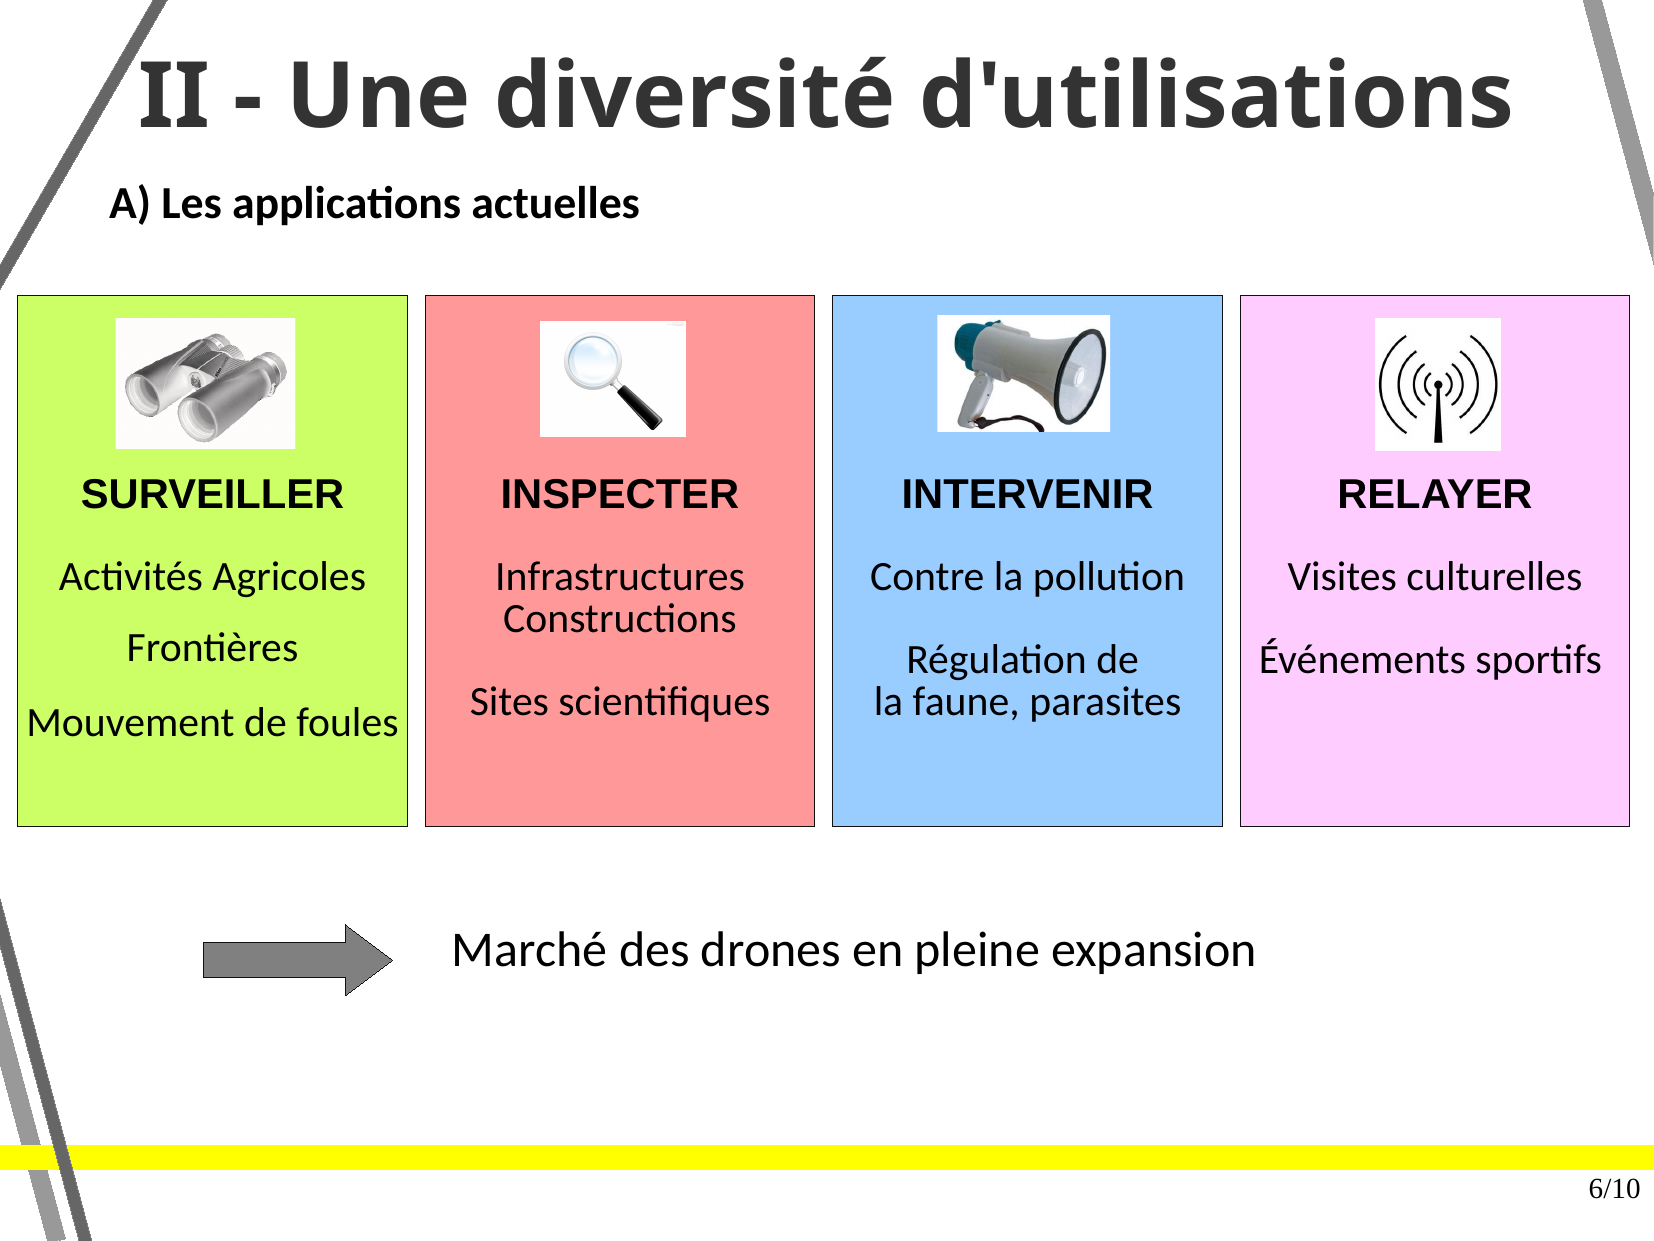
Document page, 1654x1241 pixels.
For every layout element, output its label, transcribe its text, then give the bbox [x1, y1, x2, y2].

text_box INSPECTER Infrastructures Constructions Sites scientifiques [425, 295, 815, 827]
text_box Marché des drones en pleine expansion [437, 921, 1323, 998]
picture [1375, 318, 1501, 451]
title II - Une diversité d'utilisations [82, 0, 1571, 196]
text_box RELAYER Visites culturelles Événements sportifs [1240, 295, 1630, 827]
text_box A) Les applications actuelles [94, 177, 993, 248]
picture [540, 321, 686, 438]
text_box [203, 924, 393, 996]
picture [937, 315, 1111, 432]
text_box SURVEILLER Activités Agricoles Frontières Mouvement de foules [17, 295, 408, 827]
text_box INTERVENIR Contre la pollution Régulation de la faune, parasites [832, 295, 1223, 827]
picture [115, 318, 296, 449]
